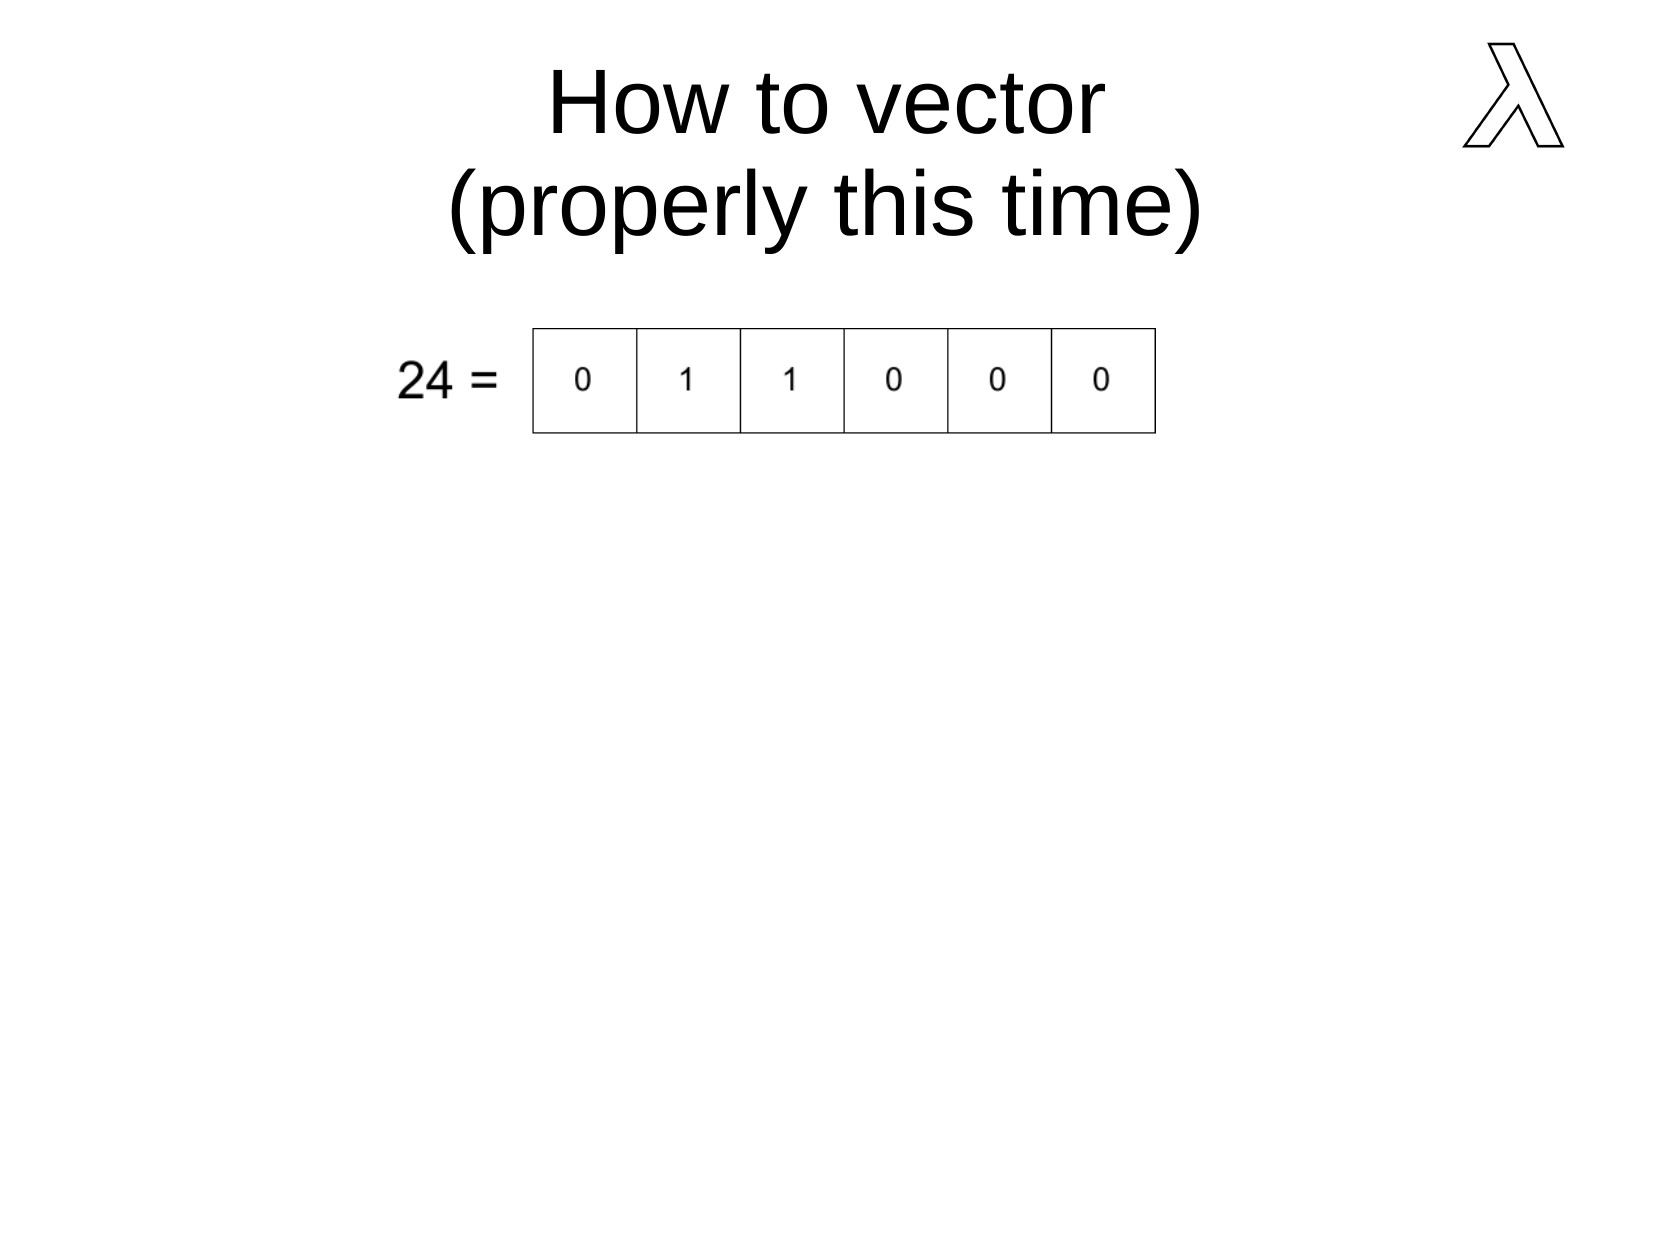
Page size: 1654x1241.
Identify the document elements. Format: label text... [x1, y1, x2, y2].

picture [390, 328, 1156, 436]
title How to vector (properly this time) [82, 49, 1571, 257]
picture [1440, 40, 1587, 151]
